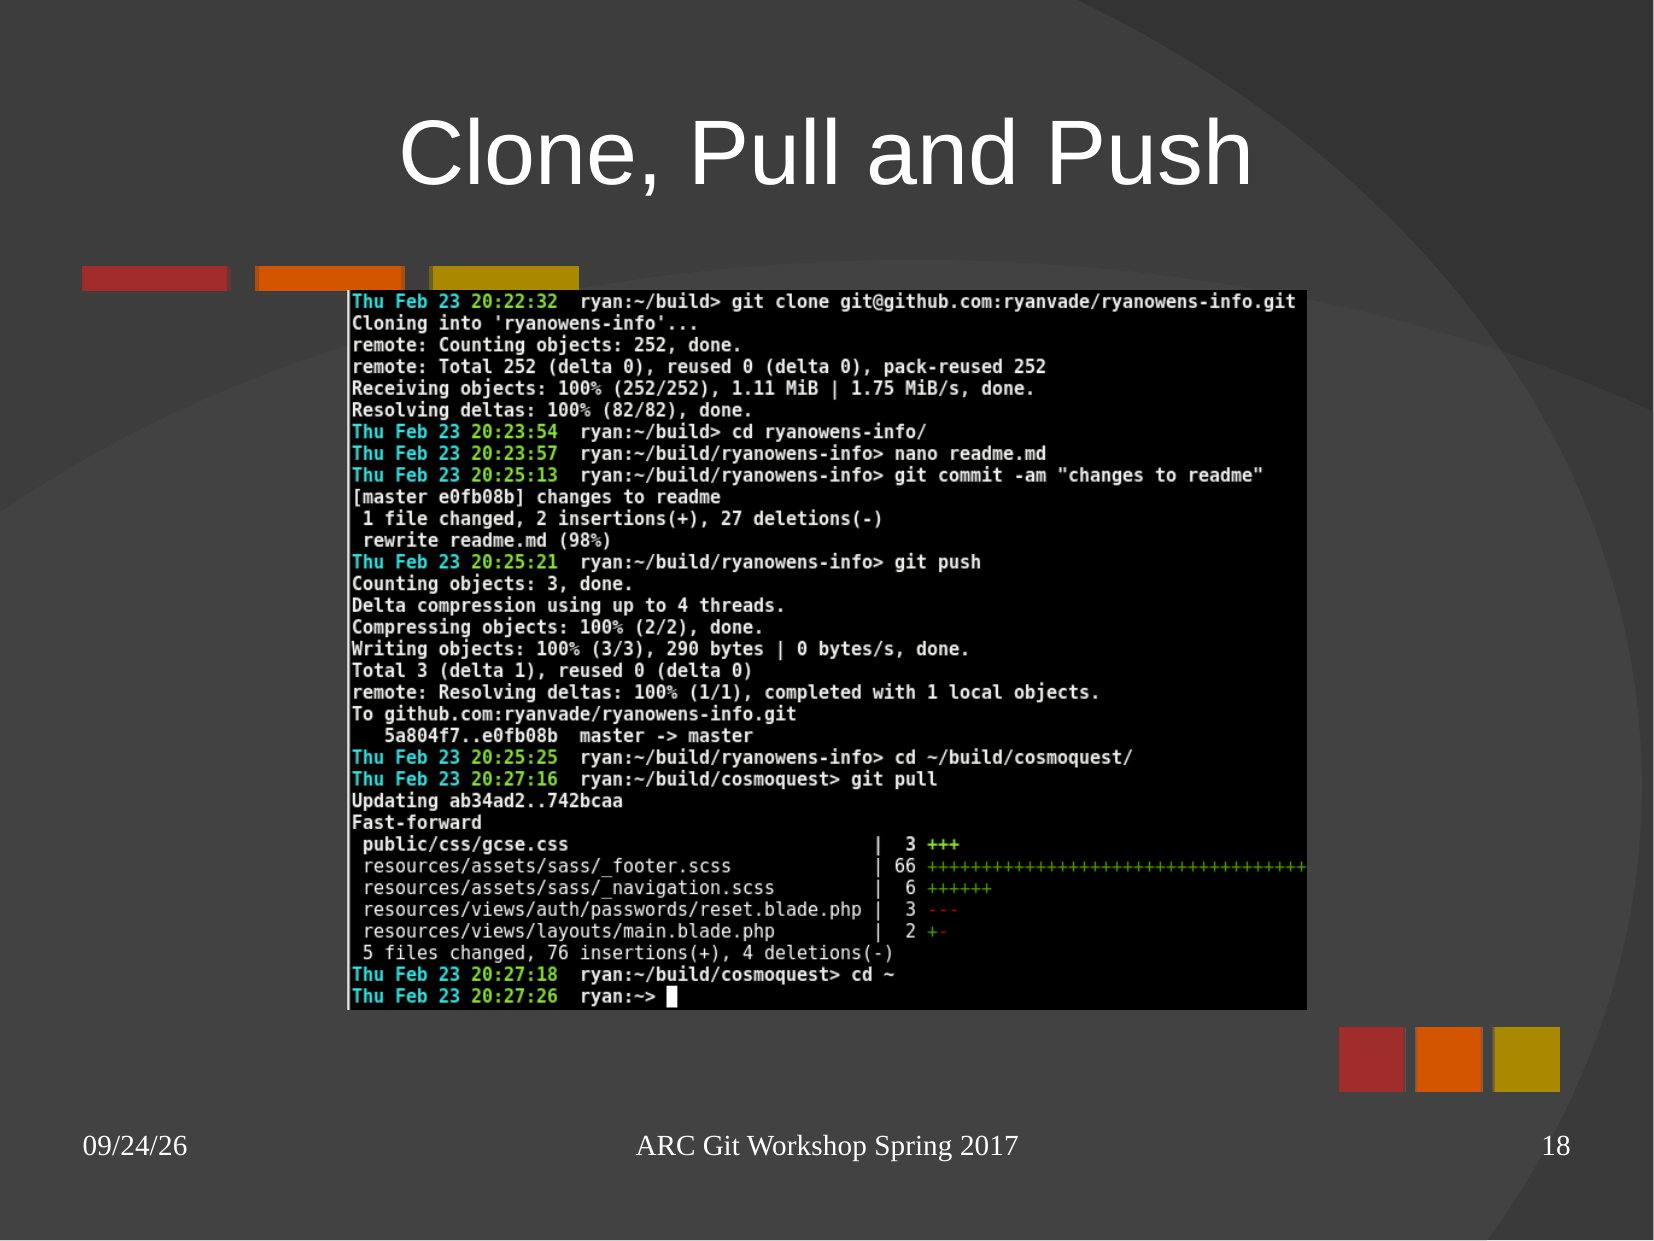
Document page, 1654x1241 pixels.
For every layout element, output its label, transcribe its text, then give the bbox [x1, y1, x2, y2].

title Clone, Pull and Push [82, 49, 1571, 257]
picture [82, 266, 1307, 1010]
picture [1339, 1027, 1560, 1092]
